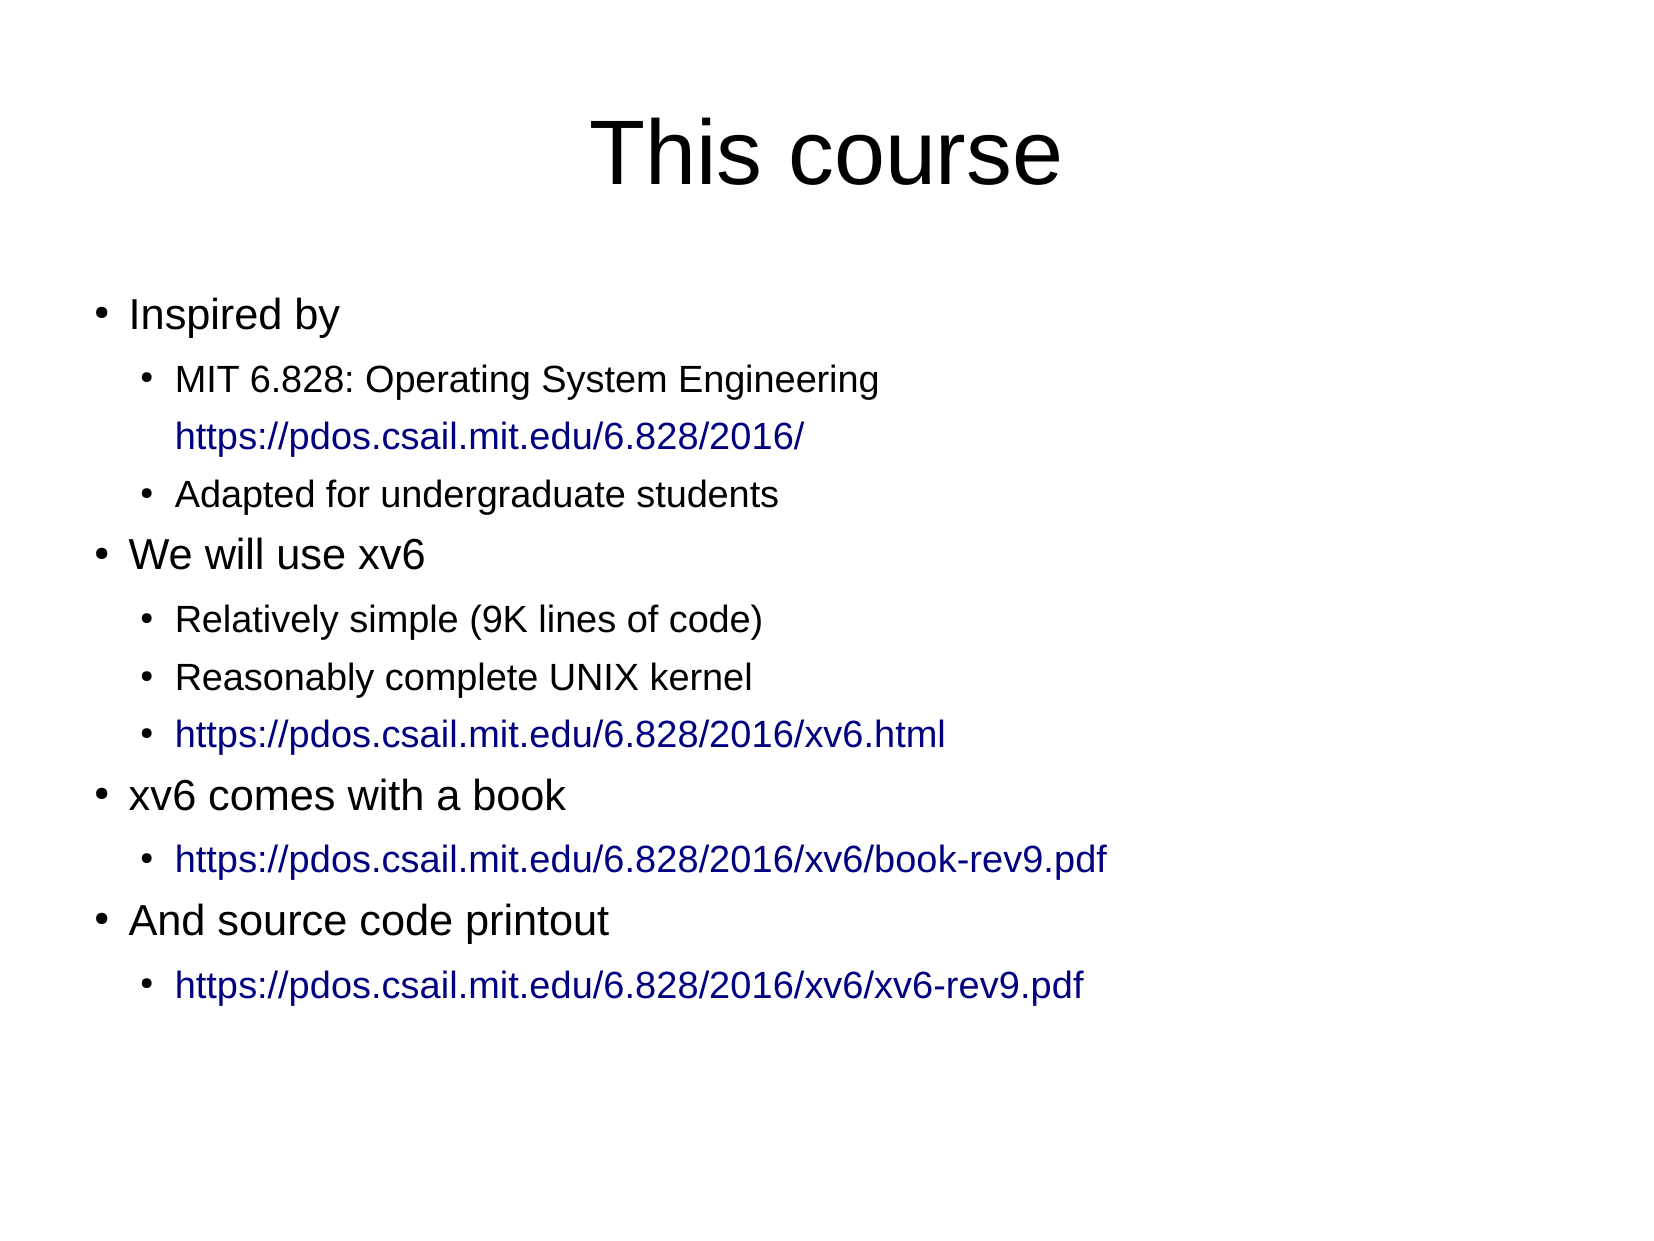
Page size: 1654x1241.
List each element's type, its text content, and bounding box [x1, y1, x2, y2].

list Inspired by MIT 6.828: Operating System Engineering https://pdos.csail.mit.edu/6.828/2016/ Adapted for undergraduate students We will use xv6 Relatively simple (9K lines of code) Reasonably complete UNIX kernel https://pdos.csail.mit.edu/6.828/2016/xv6.html xv6 comes with a book https://pdos.csail.mit.edu/6.828/2016/xv6/book-rev9.pdf And source code printout https://pdos.csail.mit.edu/6.828/2016/xv6/xv6-rev9.pdf [82, 290, 1571, 1010]
title This course [82, 49, 1571, 257]
